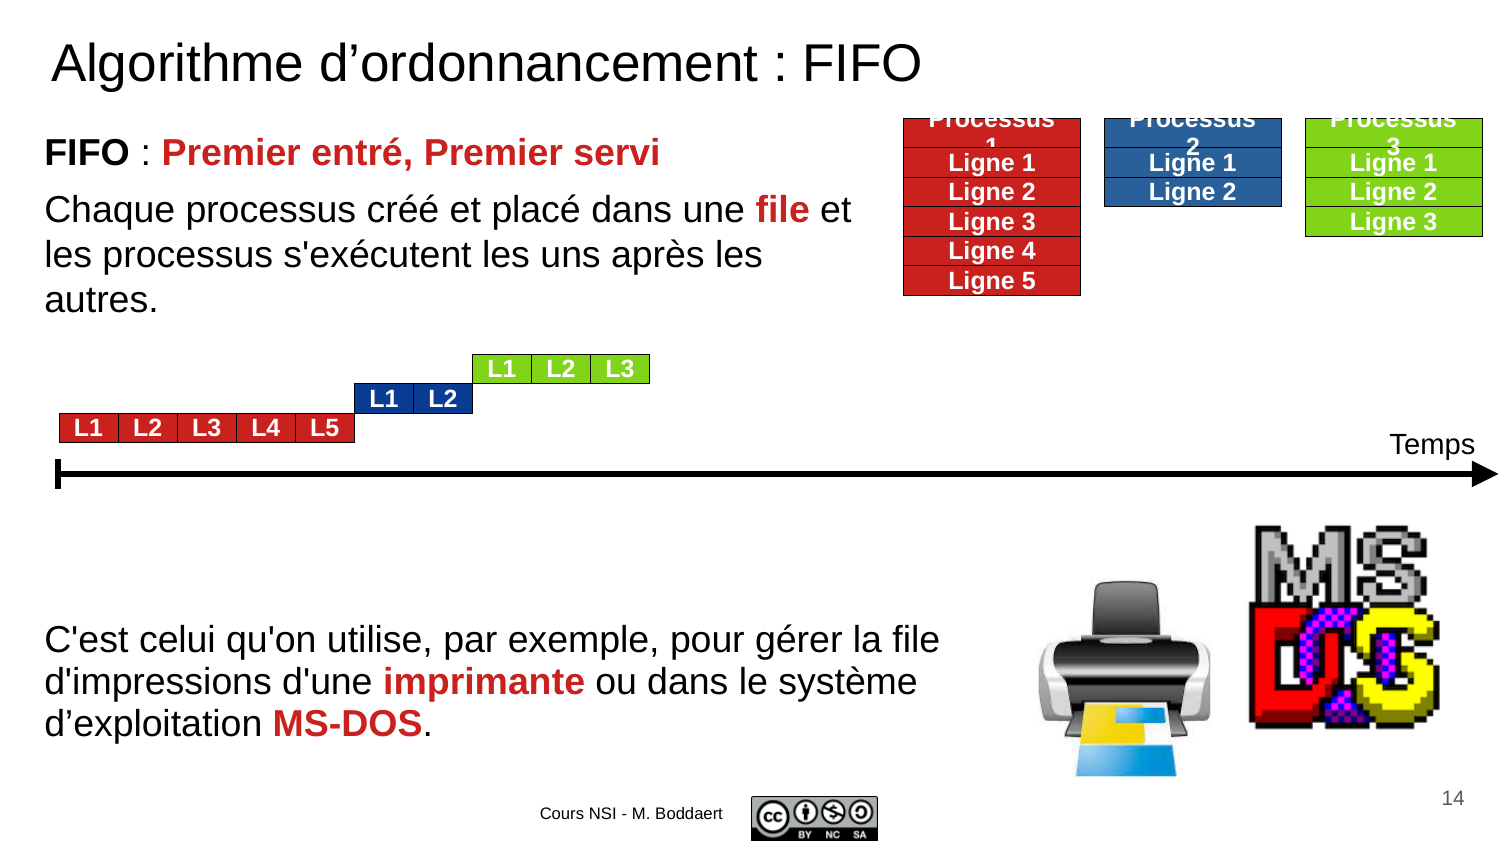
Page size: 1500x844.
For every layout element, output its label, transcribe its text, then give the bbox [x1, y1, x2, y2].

text_box L1 [472, 354, 531, 384]
text_box L1 [354, 383, 413, 414]
text_box Ligne 2 [903, 178, 1081, 206]
text_box Processus 1 [903, 118, 1081, 147]
text_box L3 [590, 354, 650, 384]
slide_number <numéro> [1389, 764, 1480, 830]
text_box Ligne 5 [903, 265, 1081, 296]
text_box L2 [118, 413, 177, 443]
text_box Ligne 3 [903, 206, 1081, 236]
text_box L1 [59, 413, 118, 443]
text_box L4 [236, 413, 295, 443]
picture [751, 796, 878, 841]
text_box L2 [531, 354, 590, 384]
text_box C'est celui qu'on utilise, par exemple, pour gérer la file d'impressions d'une imprimante ou dans le système d’exploitation MS-DOS. [29, 611, 1093, 757]
text_box Ligne 1 [1305, 148, 1483, 177]
text_box Ligne 3 [1305, 206, 1483, 237]
text_box FIFO : Premier entré, Premier servi Chaque processus créé et placé dans une file et les processus s'exécutent les uns après les autres. [29, 120, 886, 355]
text_box L3 [177, 413, 236, 443]
picture [1003, 510, 1465, 812]
text_box Ligne 1 [903, 147, 1081, 178]
text_box Processus 2 [1104, 118, 1282, 148]
text_box Ligne 4 [903, 236, 1081, 265]
title Algorithme d’ordonnancement : FIFO [51, 13, 1449, 108]
text_box Ligne 2 [1104, 177, 1282, 207]
text_box Ligne 2 [1305, 177, 1483, 206]
text_box Processus 3 [1305, 118, 1483, 148]
text_box Ligne 1 [1104, 148, 1282, 177]
text_box L2 [413, 383, 473, 414]
text_box L5 [295, 413, 355, 443]
text_box Temps [1374, 420, 1486, 470]
